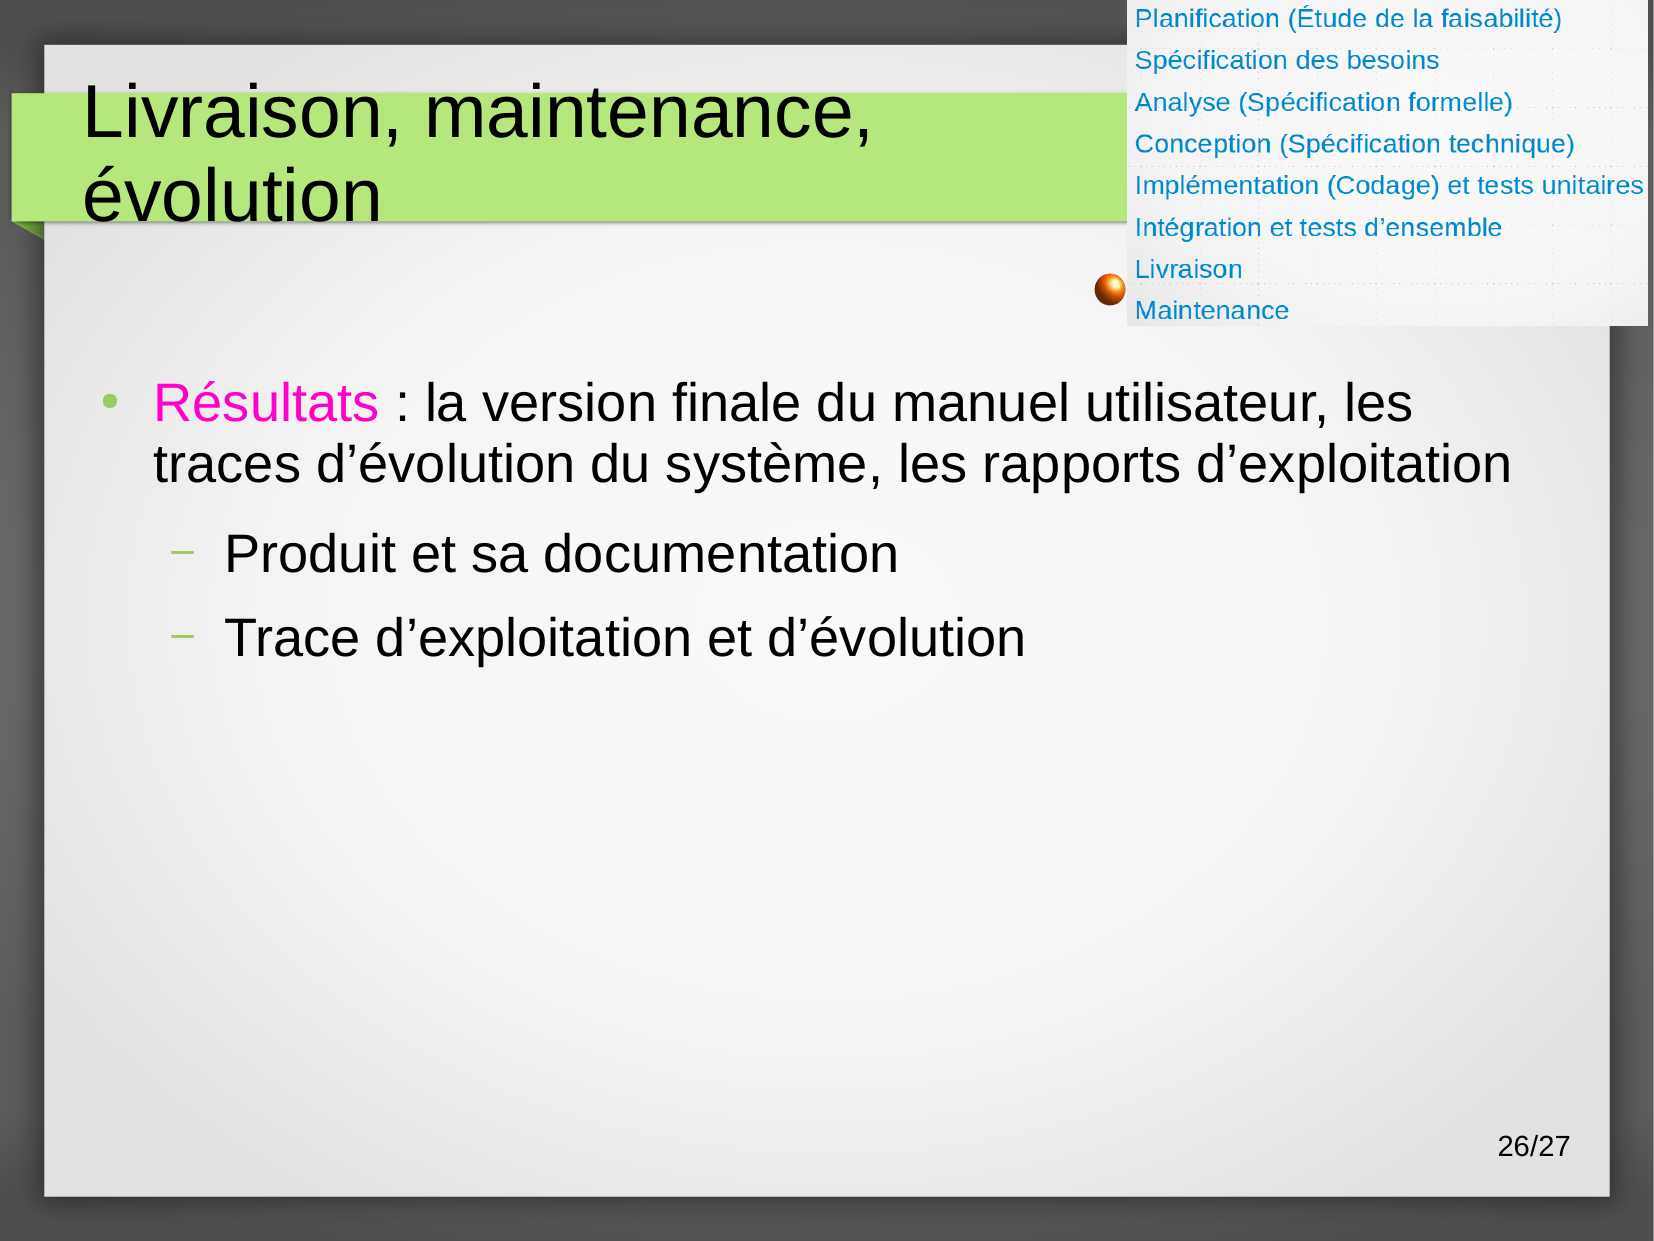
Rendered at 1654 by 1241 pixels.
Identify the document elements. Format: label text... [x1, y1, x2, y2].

picture [0, 0, 1654, 1241]
title Livraison, maintenance, évolution [82, 69, 1127, 238]
list Résultats : la version finale du manuel utilisateur, les traces d’évolution du système, les rapports d’exploitation Produit et sa documentation Trace d’exploitation et d’évolution [82, 372, 1571, 1093]
